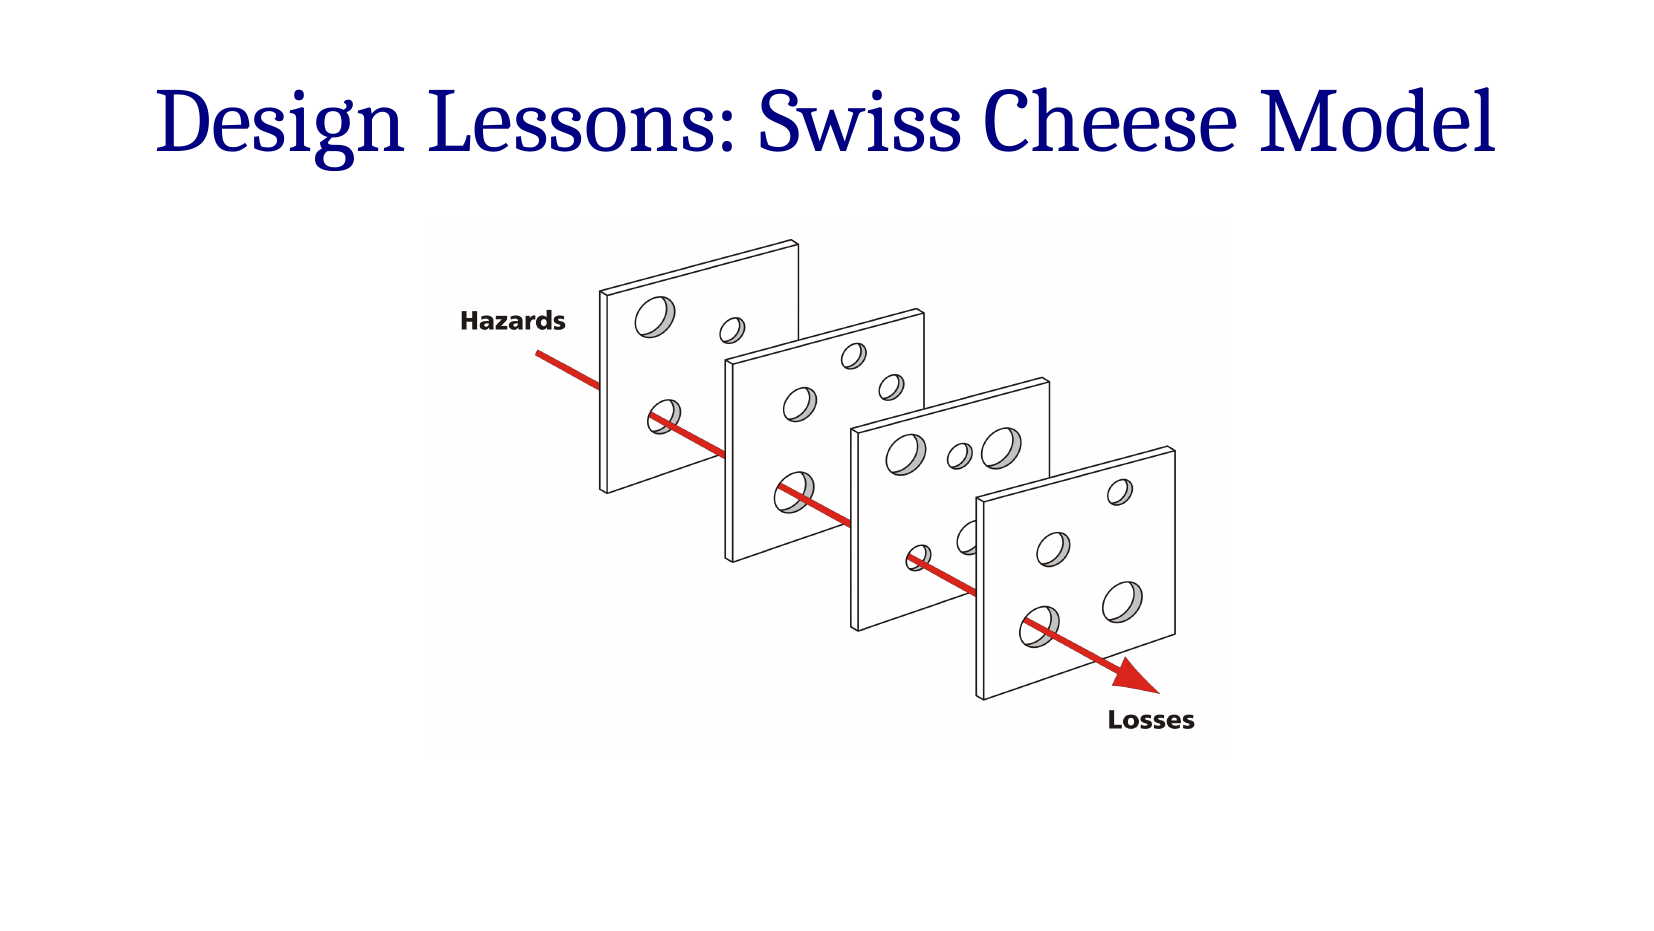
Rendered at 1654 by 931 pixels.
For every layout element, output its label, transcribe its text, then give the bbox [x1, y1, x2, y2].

title Design Lessons: Swiss Cheese Model [82, 37, 1571, 193]
picture [426, 217, 1228, 758]
